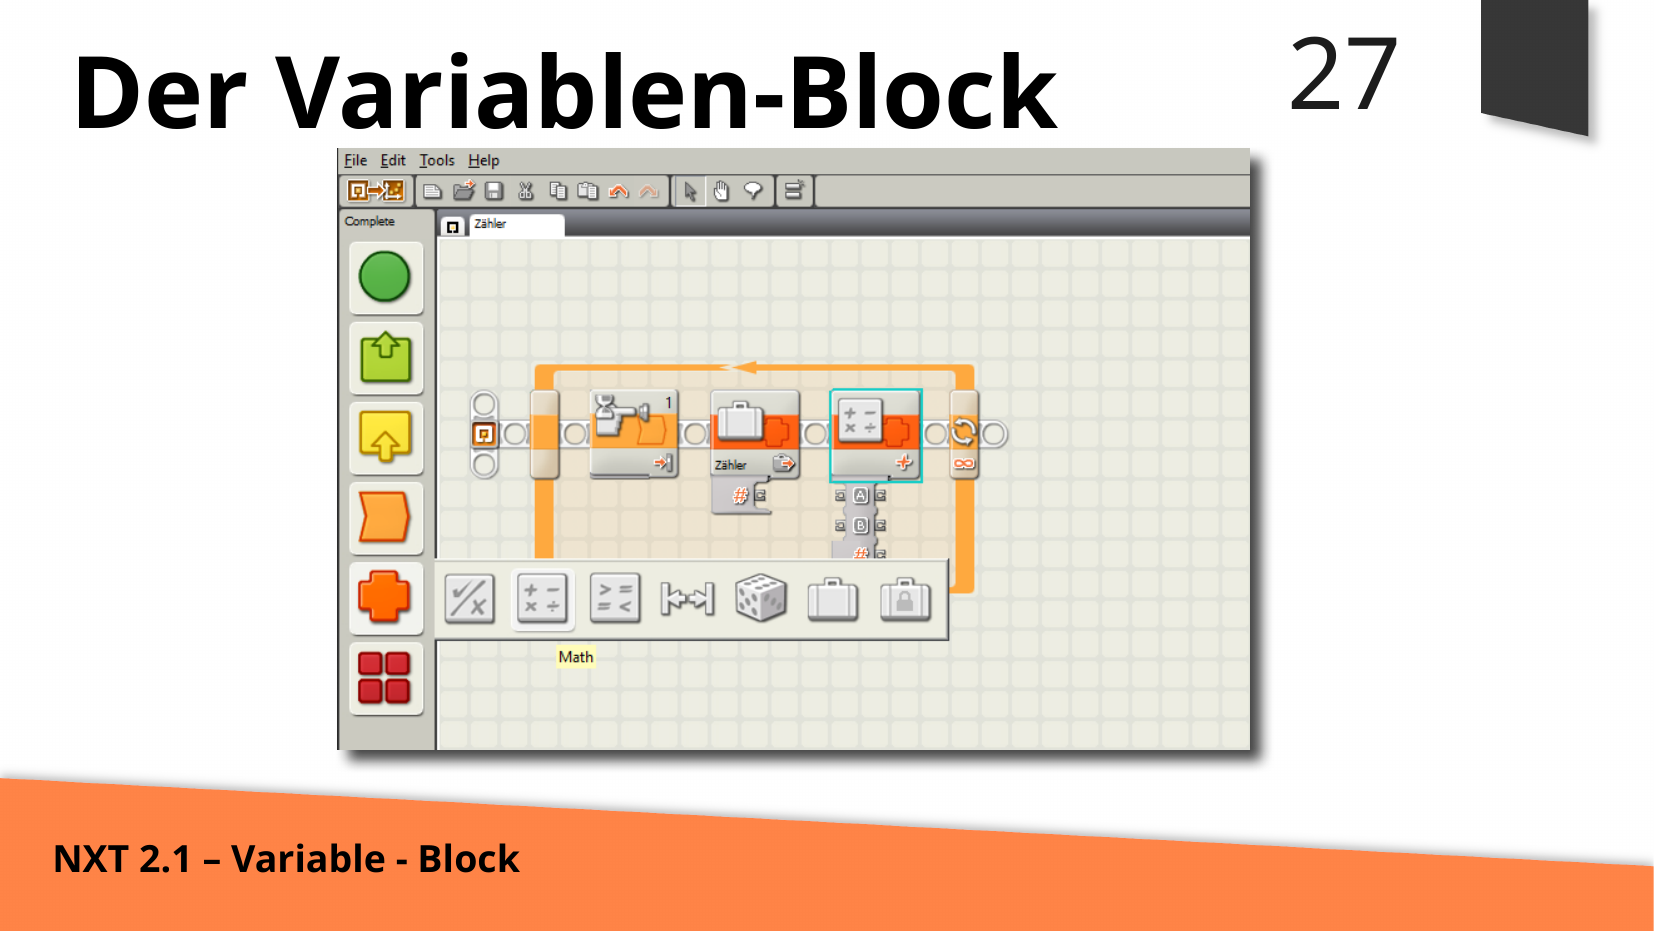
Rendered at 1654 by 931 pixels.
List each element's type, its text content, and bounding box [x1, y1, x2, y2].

picture [0, 0, 1654, 931]
text_box <Foliennummer> [1463, 0, 1602, 157]
title Der Variablen-Block [0, 0, 1380, 180]
text_box NXT 2.1 – Variable - Block [37, 825, 751, 901]
picture [1380, 46, 1386, 59]
